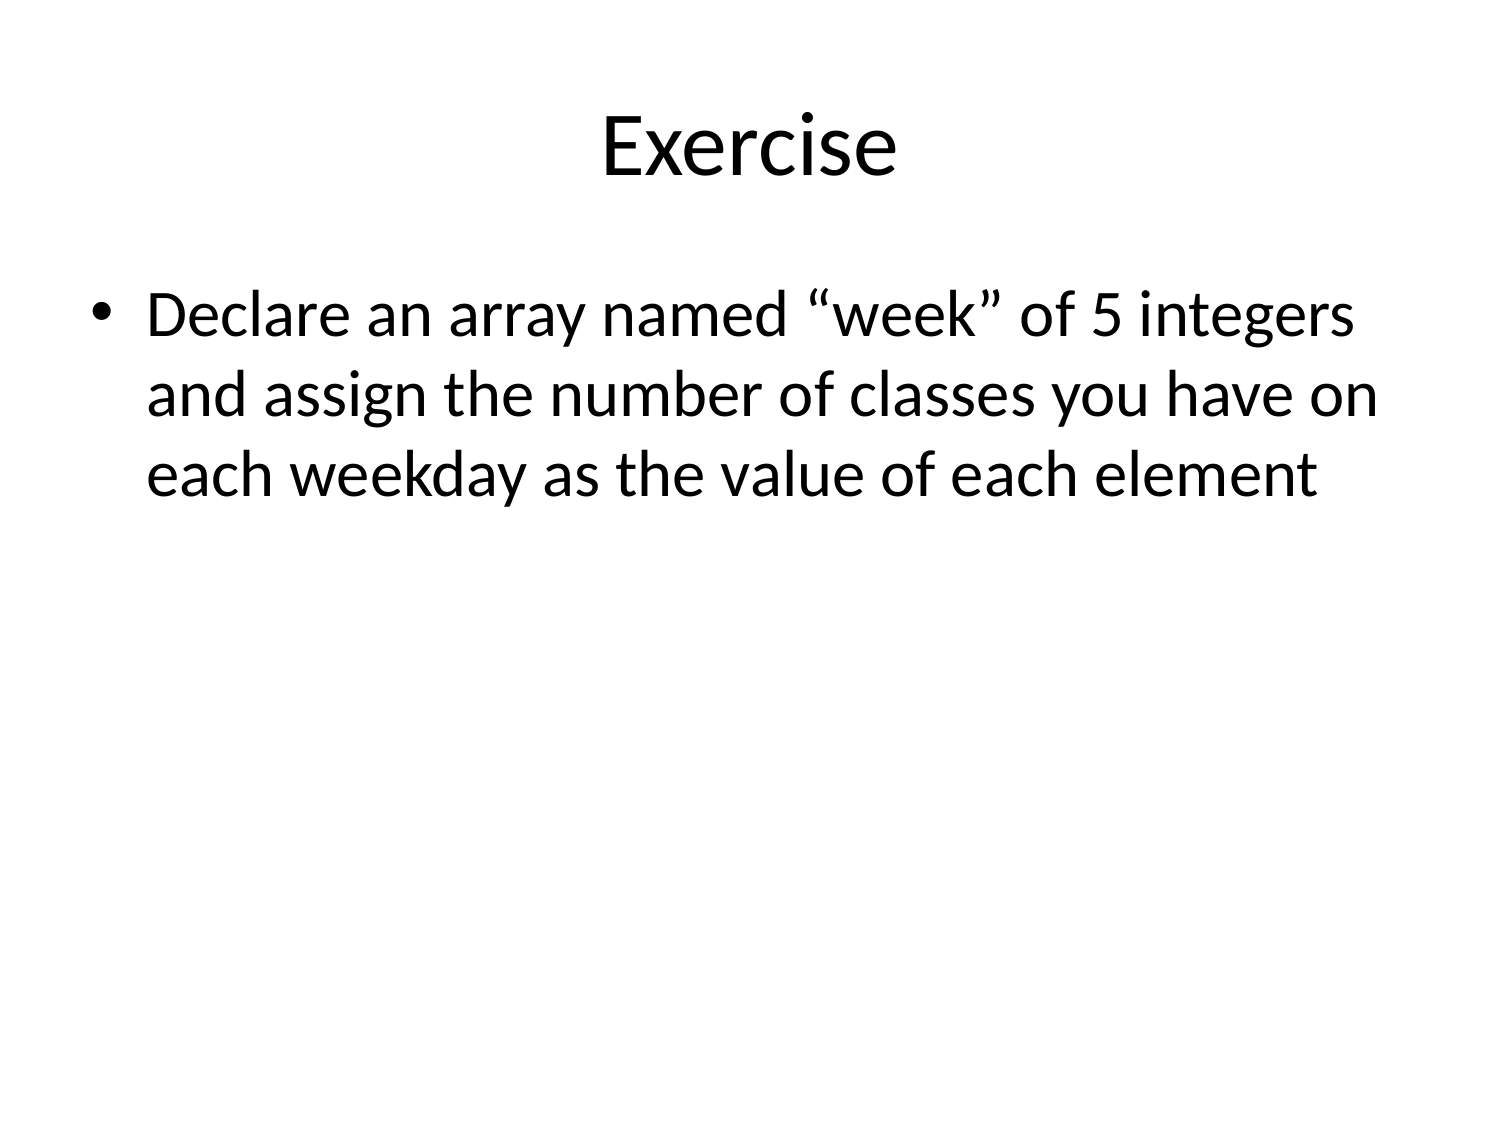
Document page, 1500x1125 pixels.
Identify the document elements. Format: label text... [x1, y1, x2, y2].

title Exercise [75, 45, 1425, 233]
list Declare an array named “week” of 5 integers and assign the number of classes you have on each weekday as the value of each element [75, 262, 1425, 1005]
